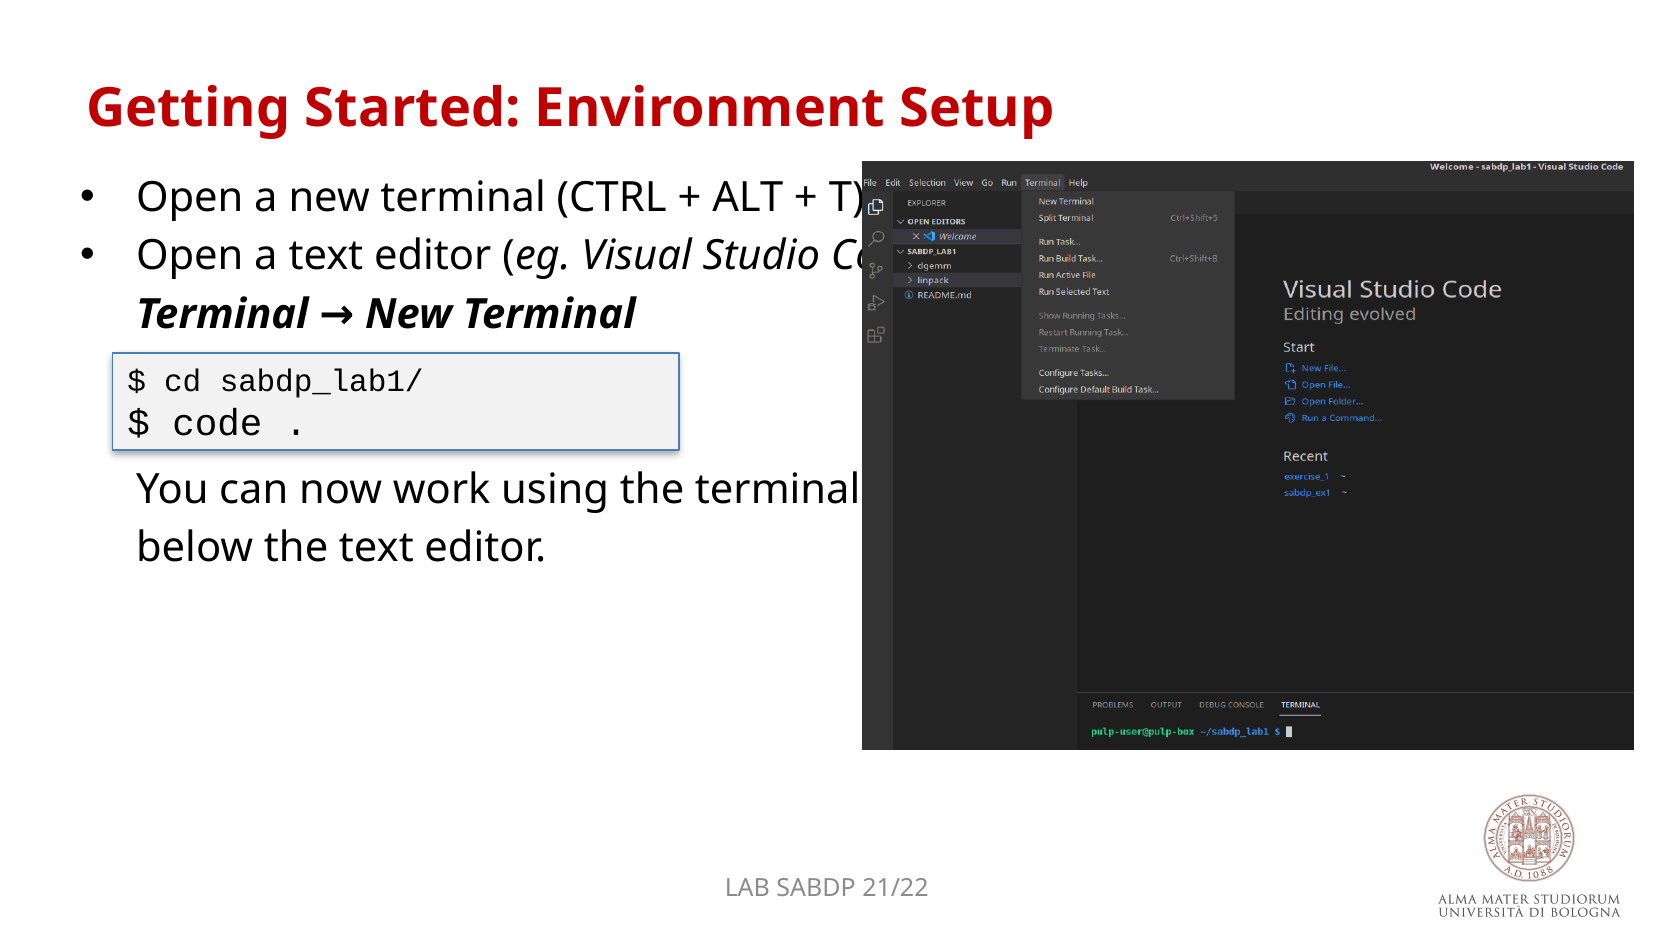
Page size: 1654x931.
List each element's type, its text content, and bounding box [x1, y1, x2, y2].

text_box $ cd sabdp_lab1/ $ code . [112, 352, 679, 451]
picture [1410, 777, 1648, 931]
title Getting Started: Environment Setup [71, 64, 1595, 143]
list Open a new terminal (CTRL + ALT + T) Open a text editor (eg. Visual Studio Code) Terminal → New Terminal You can now work using the terminal below the text editor. [65, 162, 862, 751]
picture [862, 161, 1634, 751]
footer LAB SABDP 21/22 [547, 862, 1106, 912]
